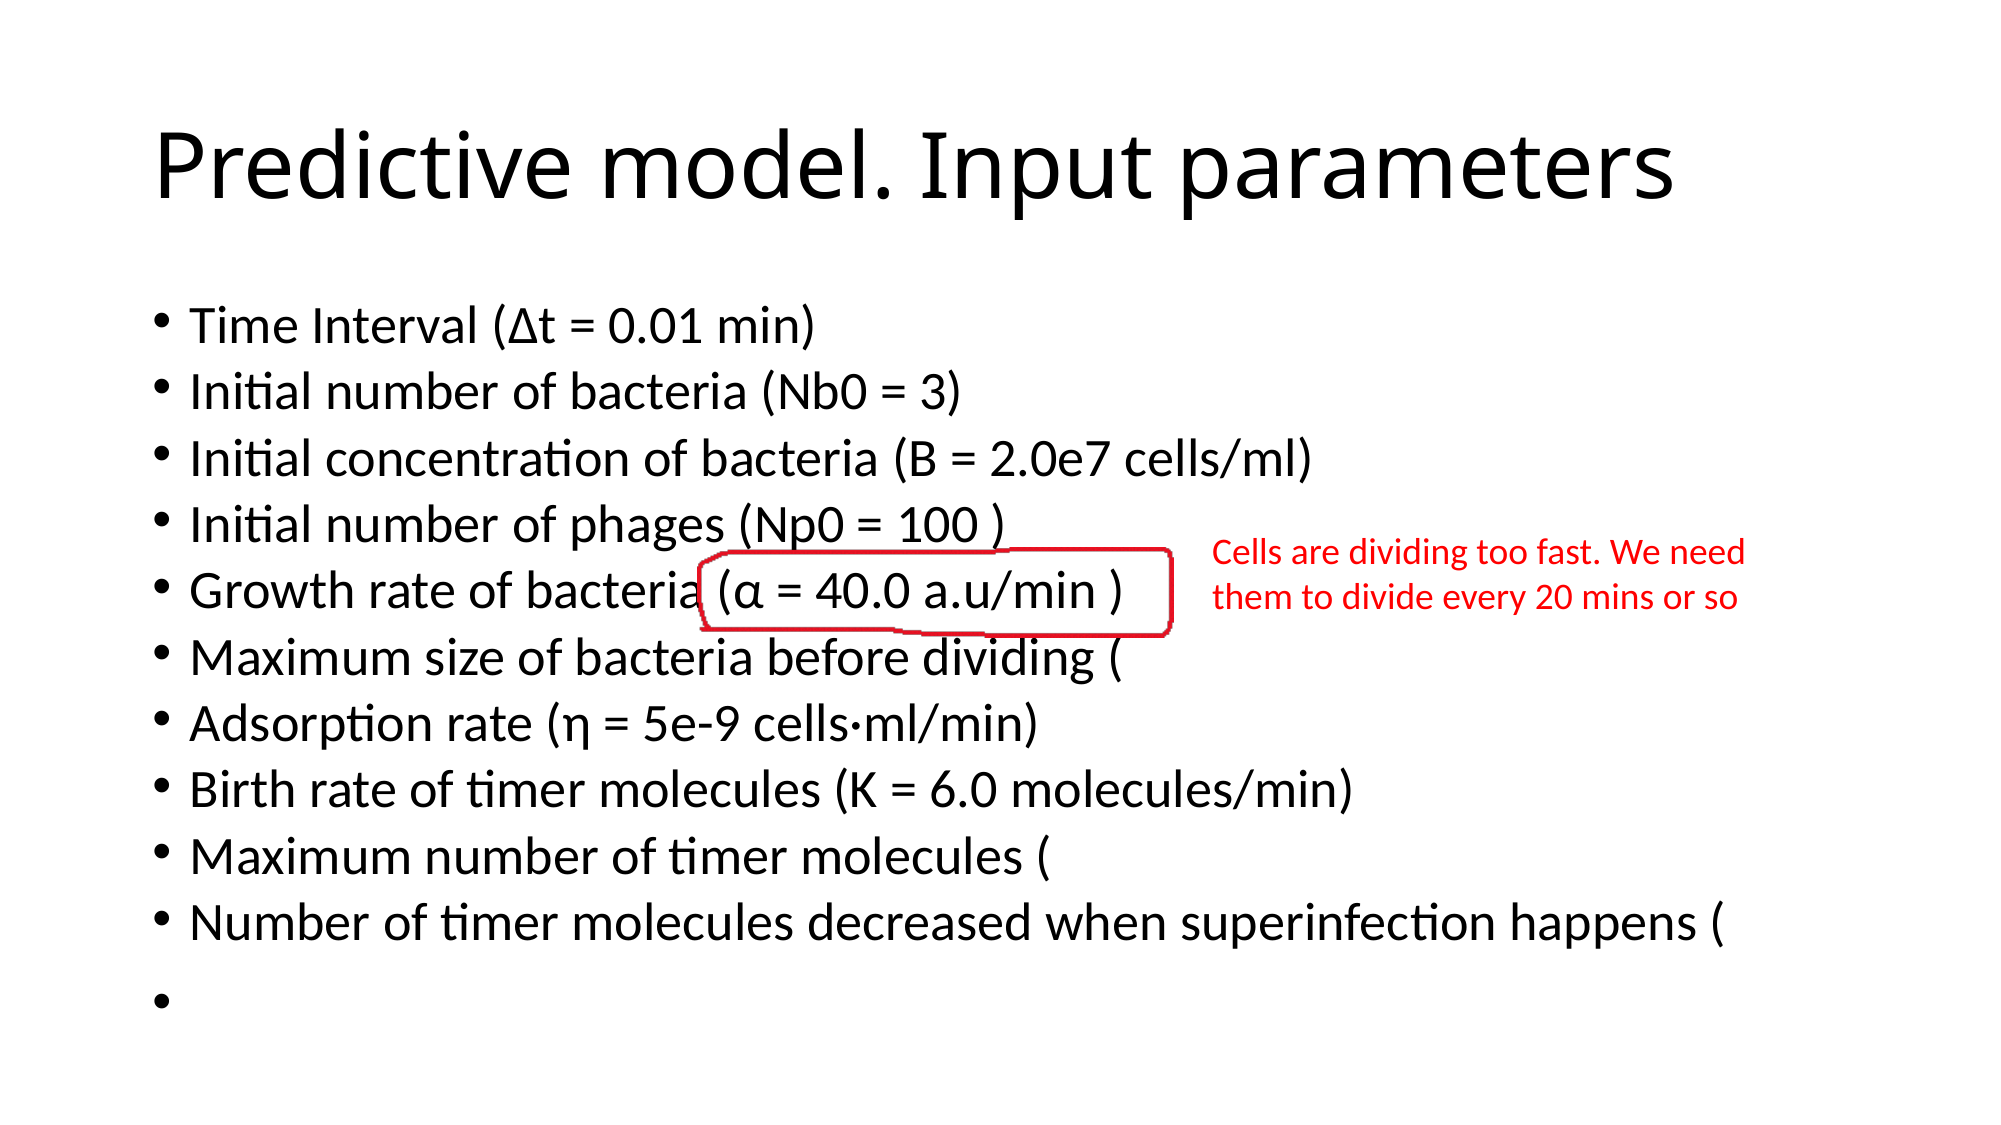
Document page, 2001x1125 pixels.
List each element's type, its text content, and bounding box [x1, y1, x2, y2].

title Predictive model. Input parameters [137, 59, 1863, 278]
text_box Cells are dividing too fast. We need them to divide every 20 mins or so [1197, 519, 1806, 626]
list Time Interval (Δt = 0.01 min) Initial number of bacteria (Nb0 = 3) Initial concentration of bacteria (B = 2.0e7 cells/ml) Initial number of phages (Np0 = 100 ) Growth rate of bacteria (α = 40.0 a.u/min ) Maximum size of bacteria before dividing ( Adsorption rate (η = 5e-9 cells·ml/min) Birth rate of timer molecules (K = 6.0 molecules/min) Maximum number of timer molecules ( Number of timer molecules decreased when superinfection happens ( [137, 299, 1863, 1014]
picture [697, 547, 1174, 638]
